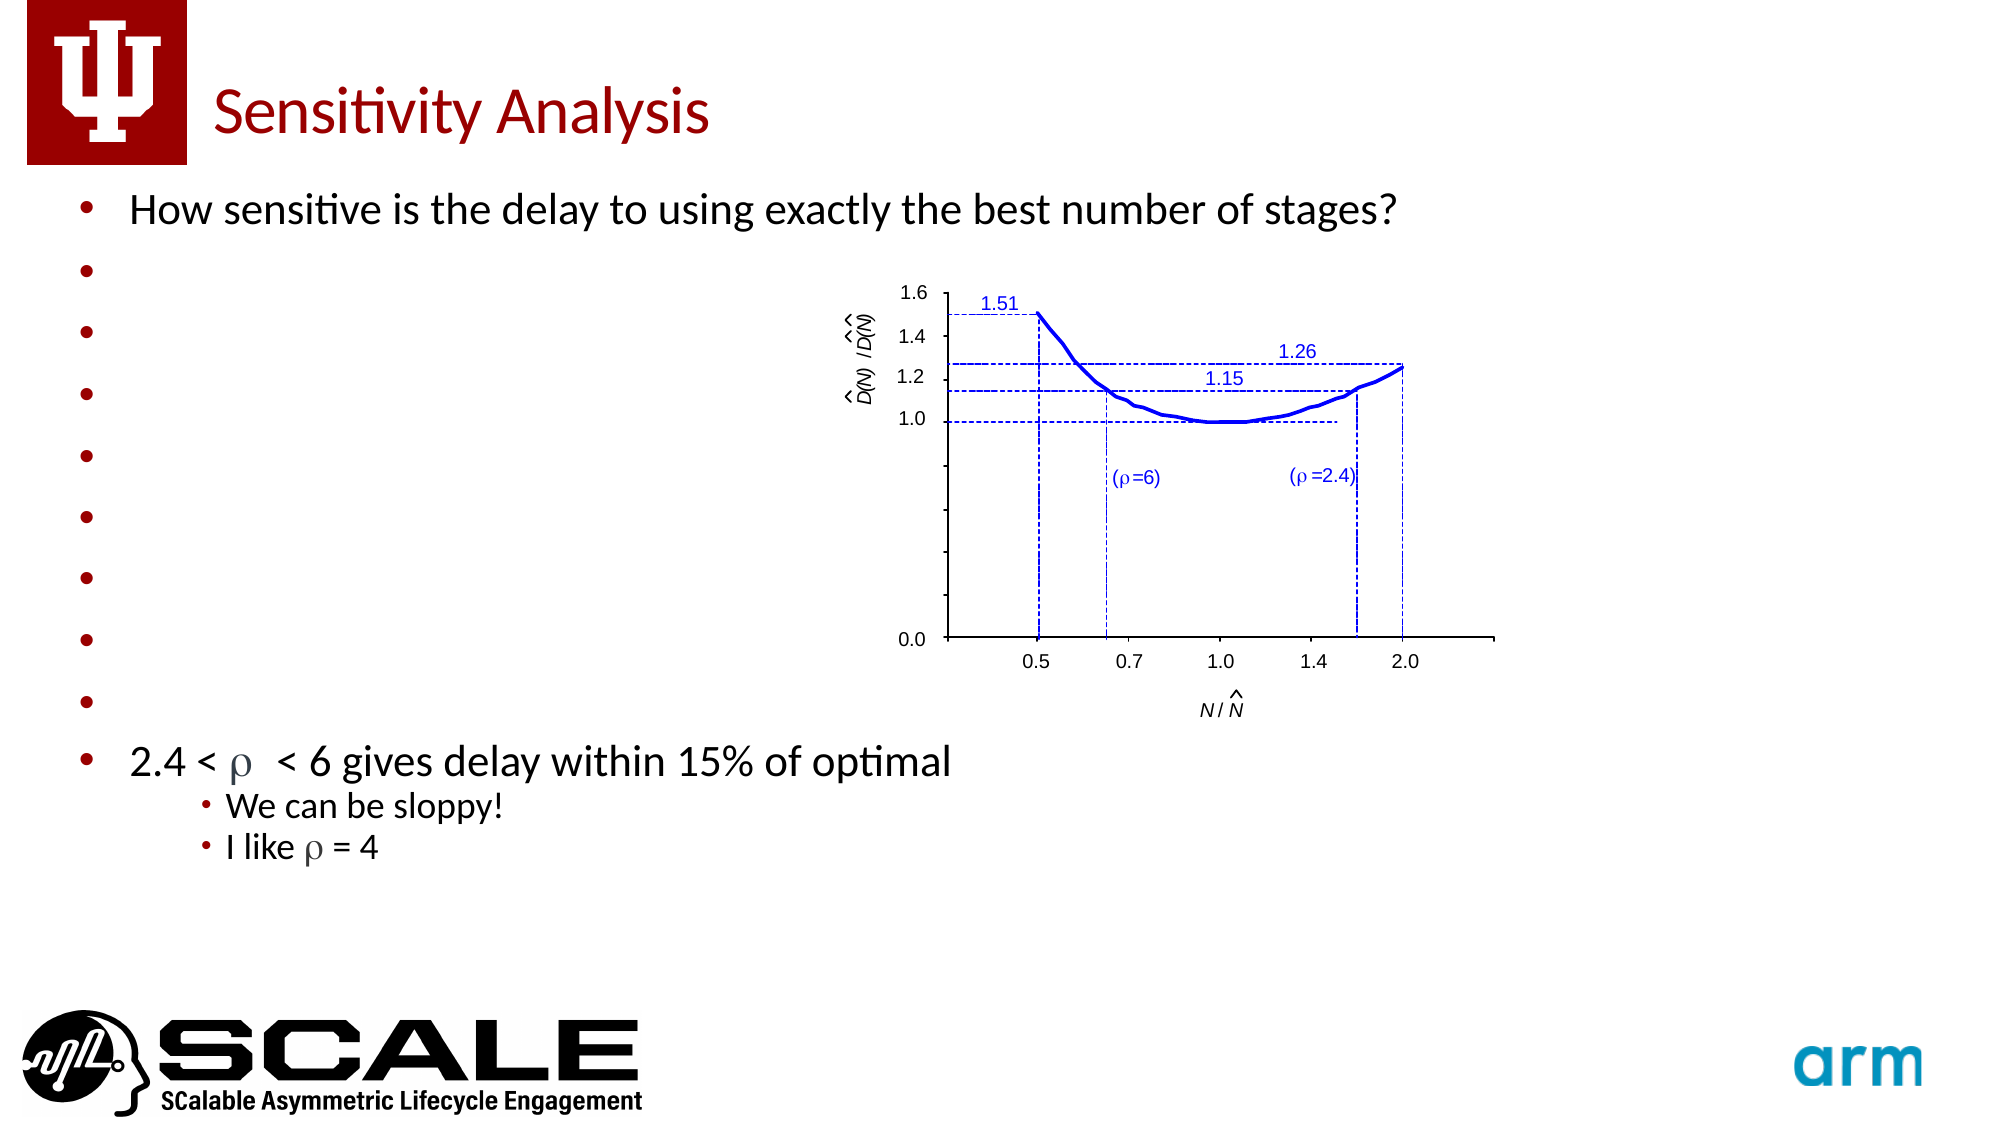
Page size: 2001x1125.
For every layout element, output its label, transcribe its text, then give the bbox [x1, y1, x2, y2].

chart [841, 274, 1505, 730]
list How sensitive is the delay to using exactly the best number of stages? 2.4 < r < 6 gives delay within 15% of optimal We can be sloppy! I like r = 4 [78, 185, 1924, 941]
title Sensitivity Analysis [213, 78, 1922, 186]
